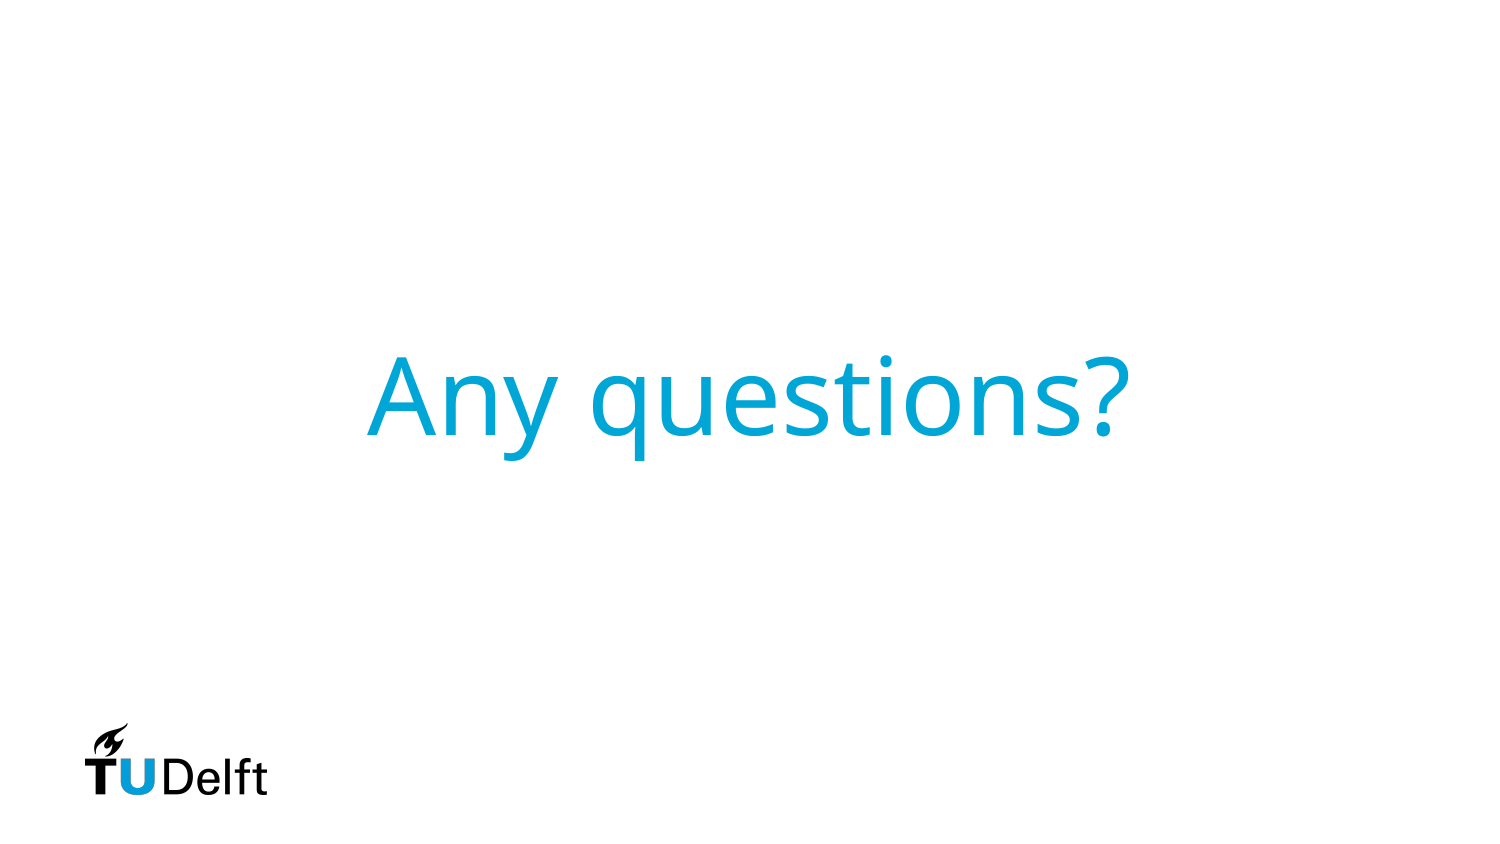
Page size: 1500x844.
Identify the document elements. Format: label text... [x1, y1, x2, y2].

title Any questions? [51, 122, 1449, 459]
picture [85, 723, 267, 795]
